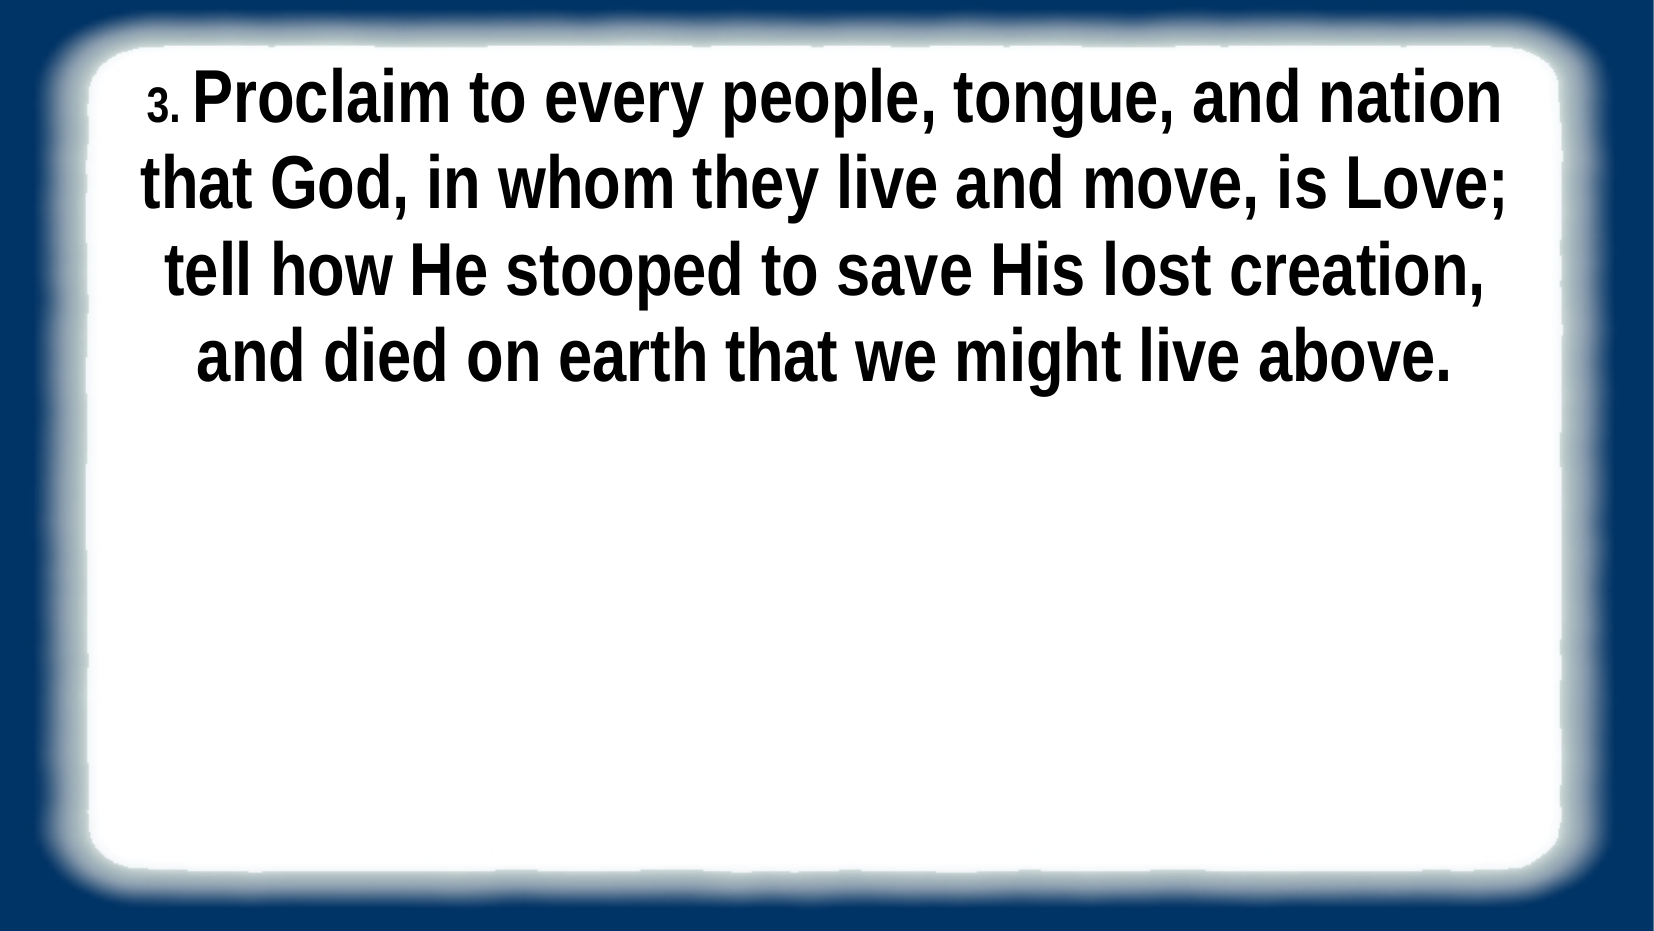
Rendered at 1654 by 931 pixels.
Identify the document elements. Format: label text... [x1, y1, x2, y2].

text_box 3. Proclaim to every people, tongue, and nation that God, in whom they live and move, is Love; tell how He stooped to save His lost creation, and died on earth that we might live above. [105, 45, 1546, 405]
picture [0, 0, 1654, 931]
